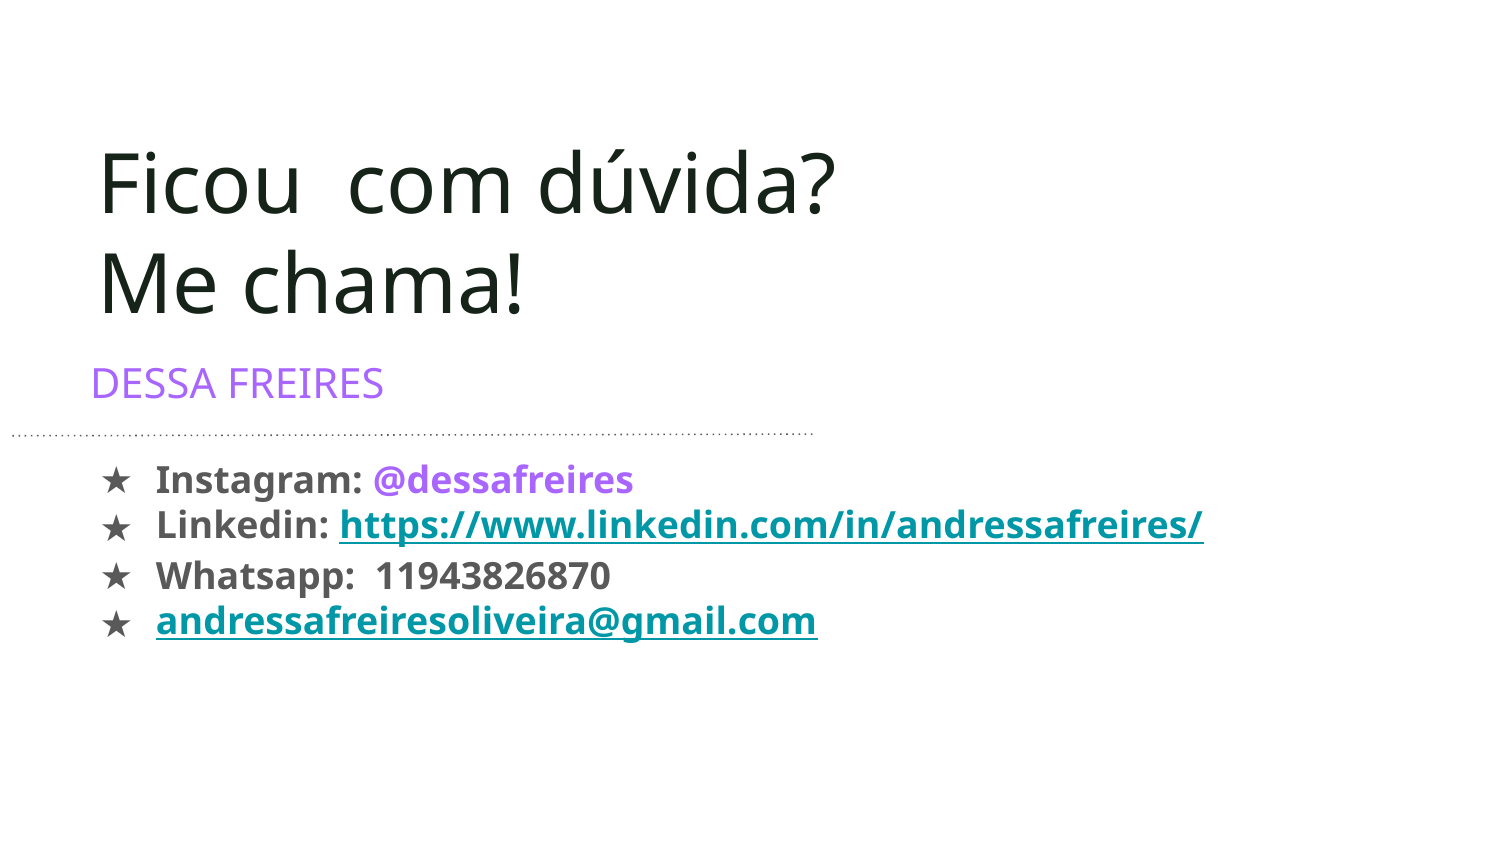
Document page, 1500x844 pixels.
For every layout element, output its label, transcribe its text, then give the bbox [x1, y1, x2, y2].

text_box Ficou com dúvida? Me chama! [82, 119, 1313, 343]
text_box Instagram: @dessafreires Linkedin: https://www.linkedin.com/in/andressafreires/ Whatsapp: 11943826870 andressafreiresoliveira@gmail.com [65, 441, 1466, 798]
text_box DESSA FREIRES [75, 341, 829, 441]
